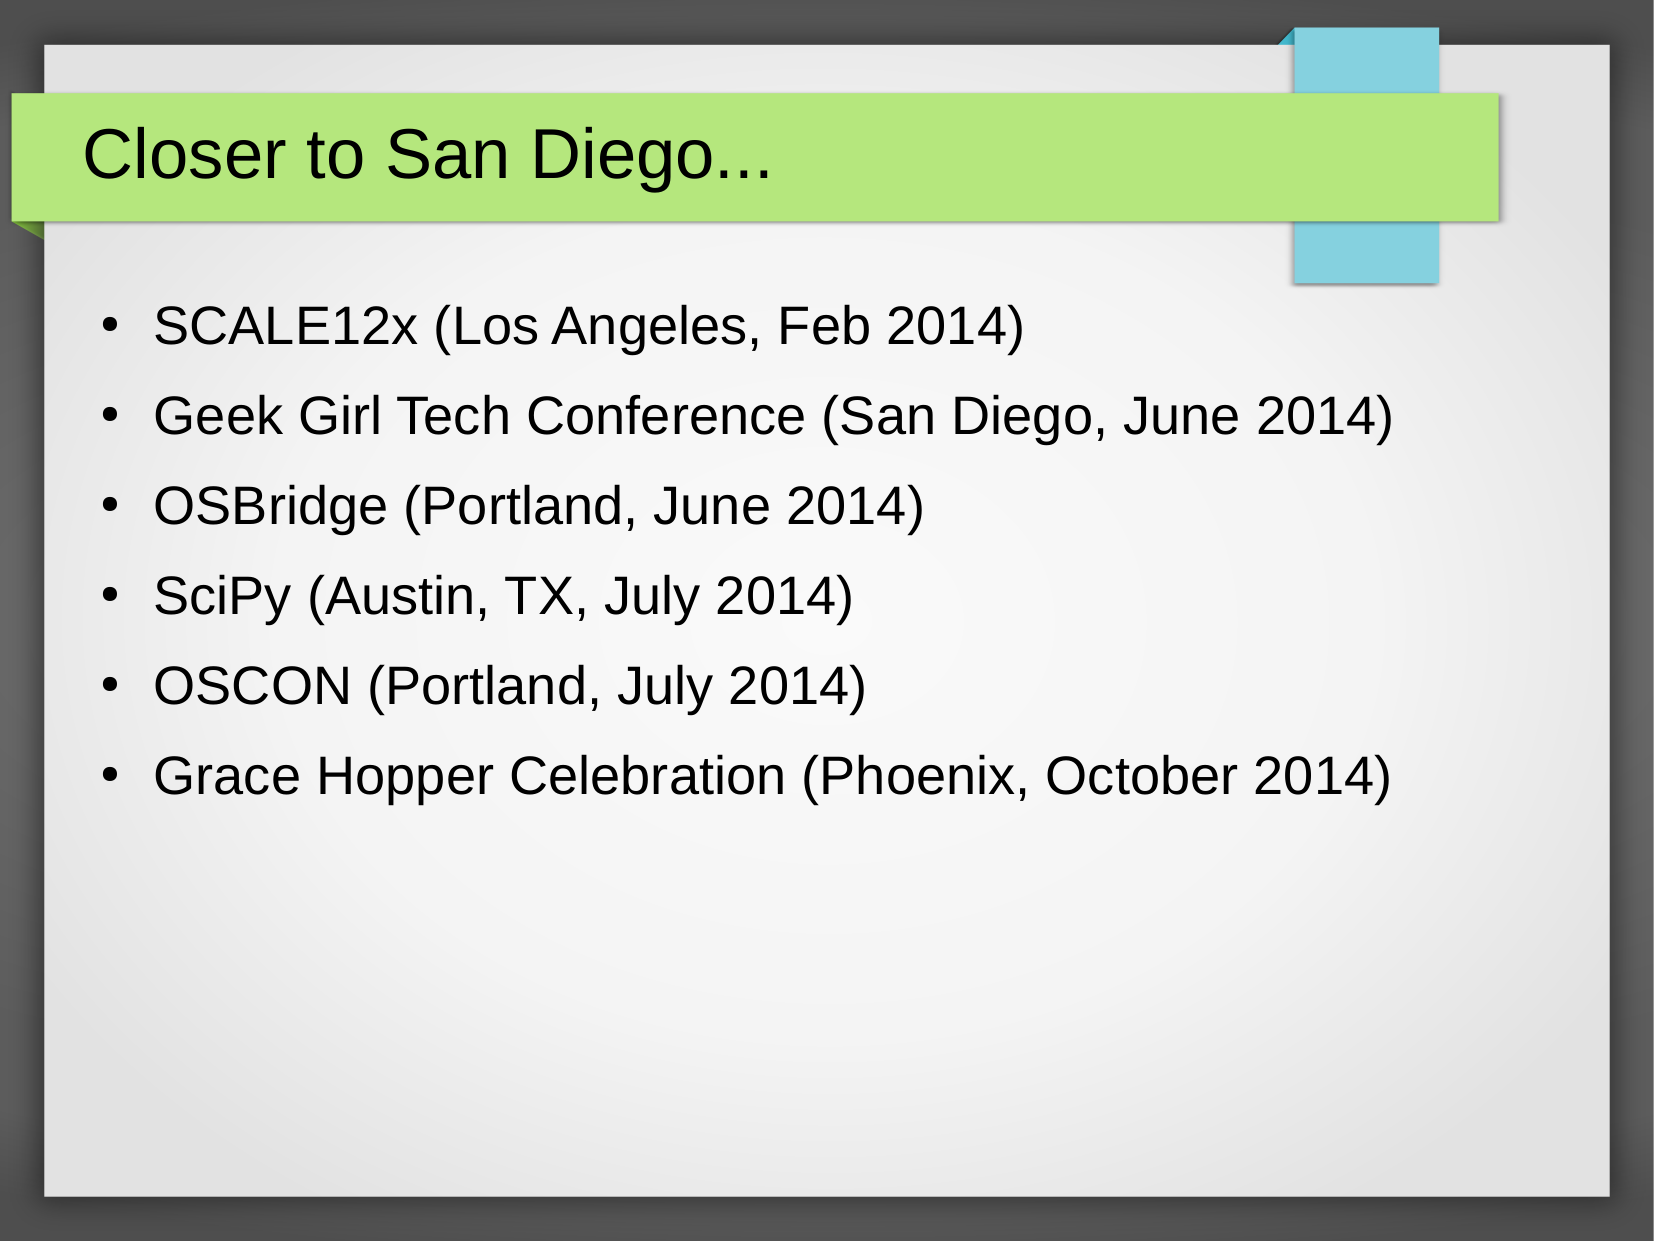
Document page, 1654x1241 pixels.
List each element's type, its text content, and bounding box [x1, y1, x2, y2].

list SCALE12x (Los Angeles, Feb 2014) Geek Girl Tech Conference (San Diego, June 2014) OSBridge (Portland, June 2014) SciPy (Austin, TX, July 2014) OSCON (Portland, July 2014) Grace Hopper Celebration (Phoenix, October 2014) [82, 295, 1571, 1015]
picture [0, 0, 1654, 1241]
title Closer to San Diego... [82, 94, 1264, 213]
